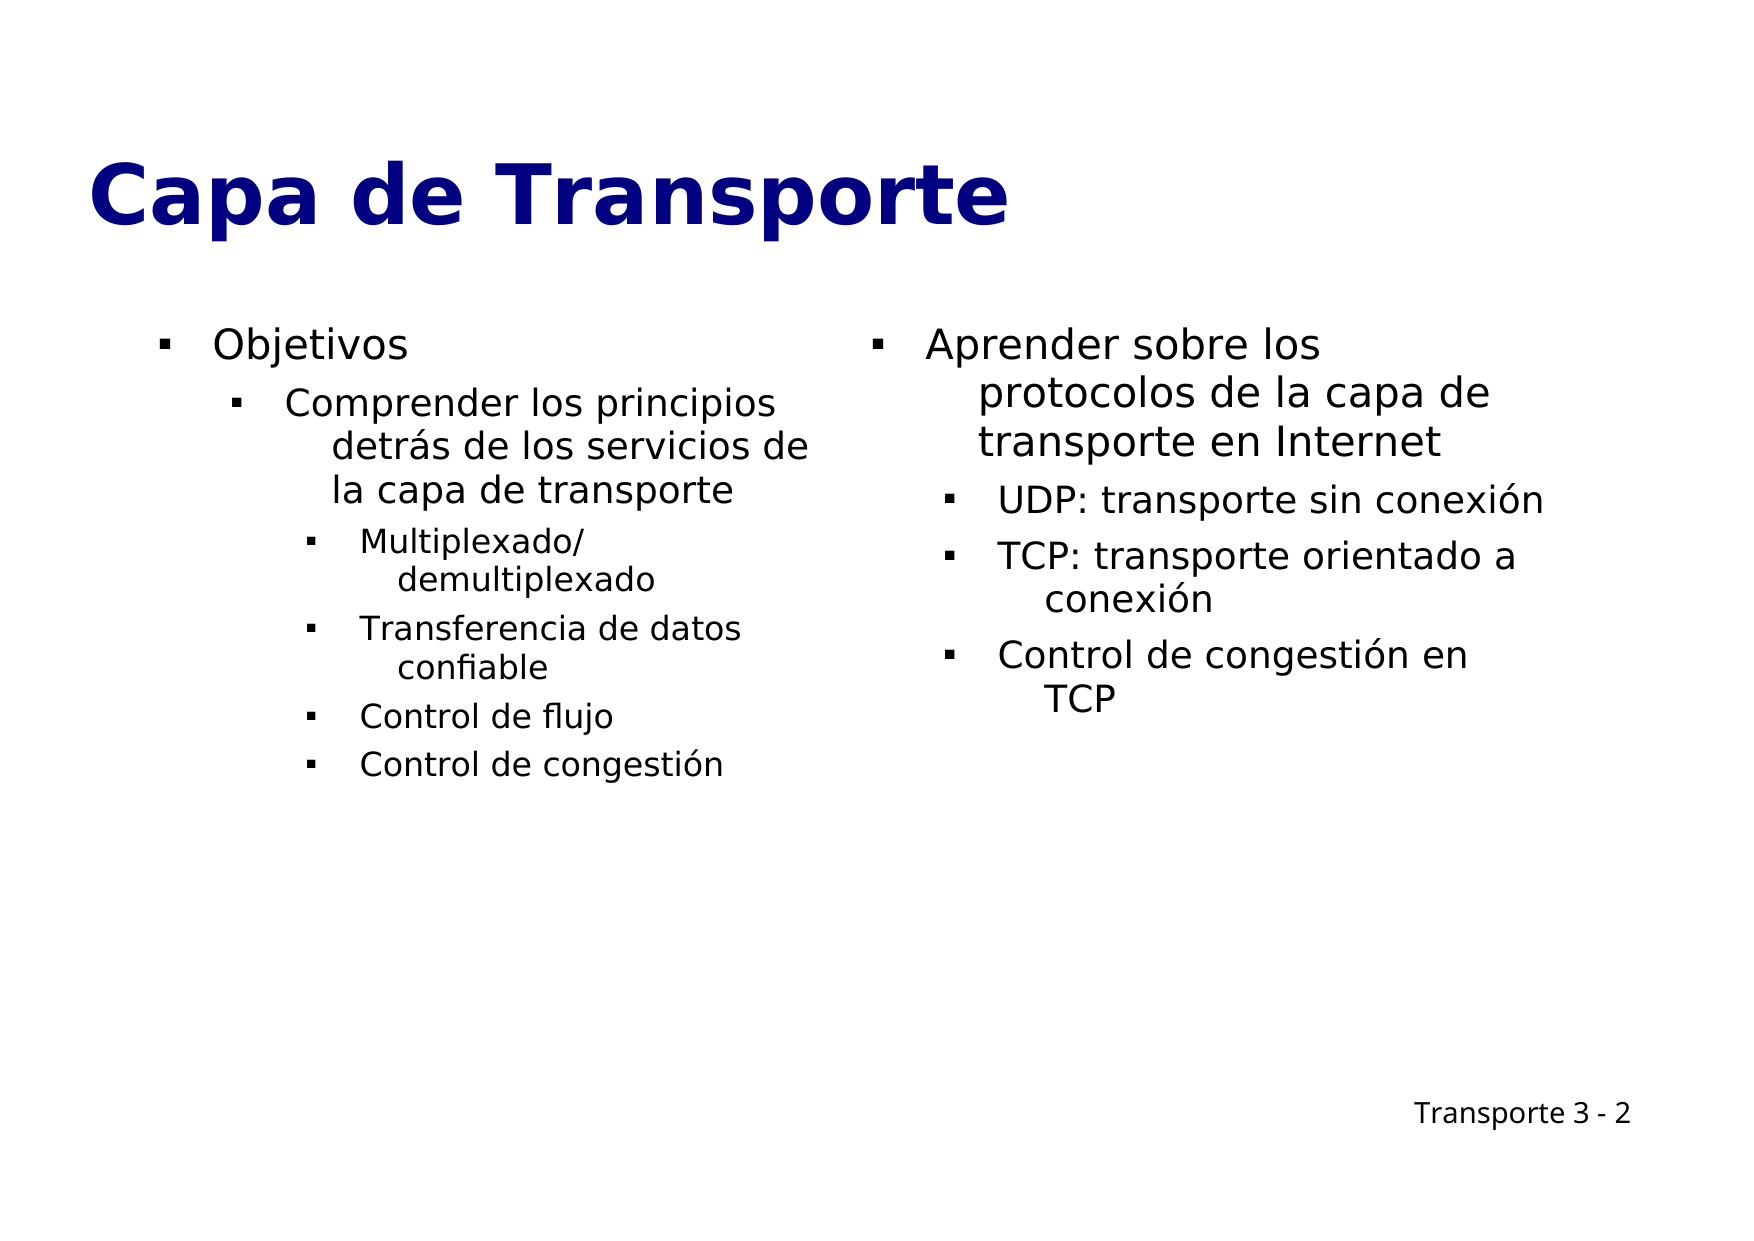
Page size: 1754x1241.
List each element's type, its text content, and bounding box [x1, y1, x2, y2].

title Capa de Transporte [88, 95, 1654, 298]
list Objetivos Comprender los principios detrás de los servicios de la capa de transporte Multiplexado/ demultiplexado Transferencia de datos confiable Control de flujo Control de congestión [154, 320, 833, 1082]
list Aprender sobre los protocolos de la capa de transporte en Internet UDP: transporte sin conexión TCP: transporte orientado a conexión Control de congestión en TCP [866, 320, 1546, 1082]
